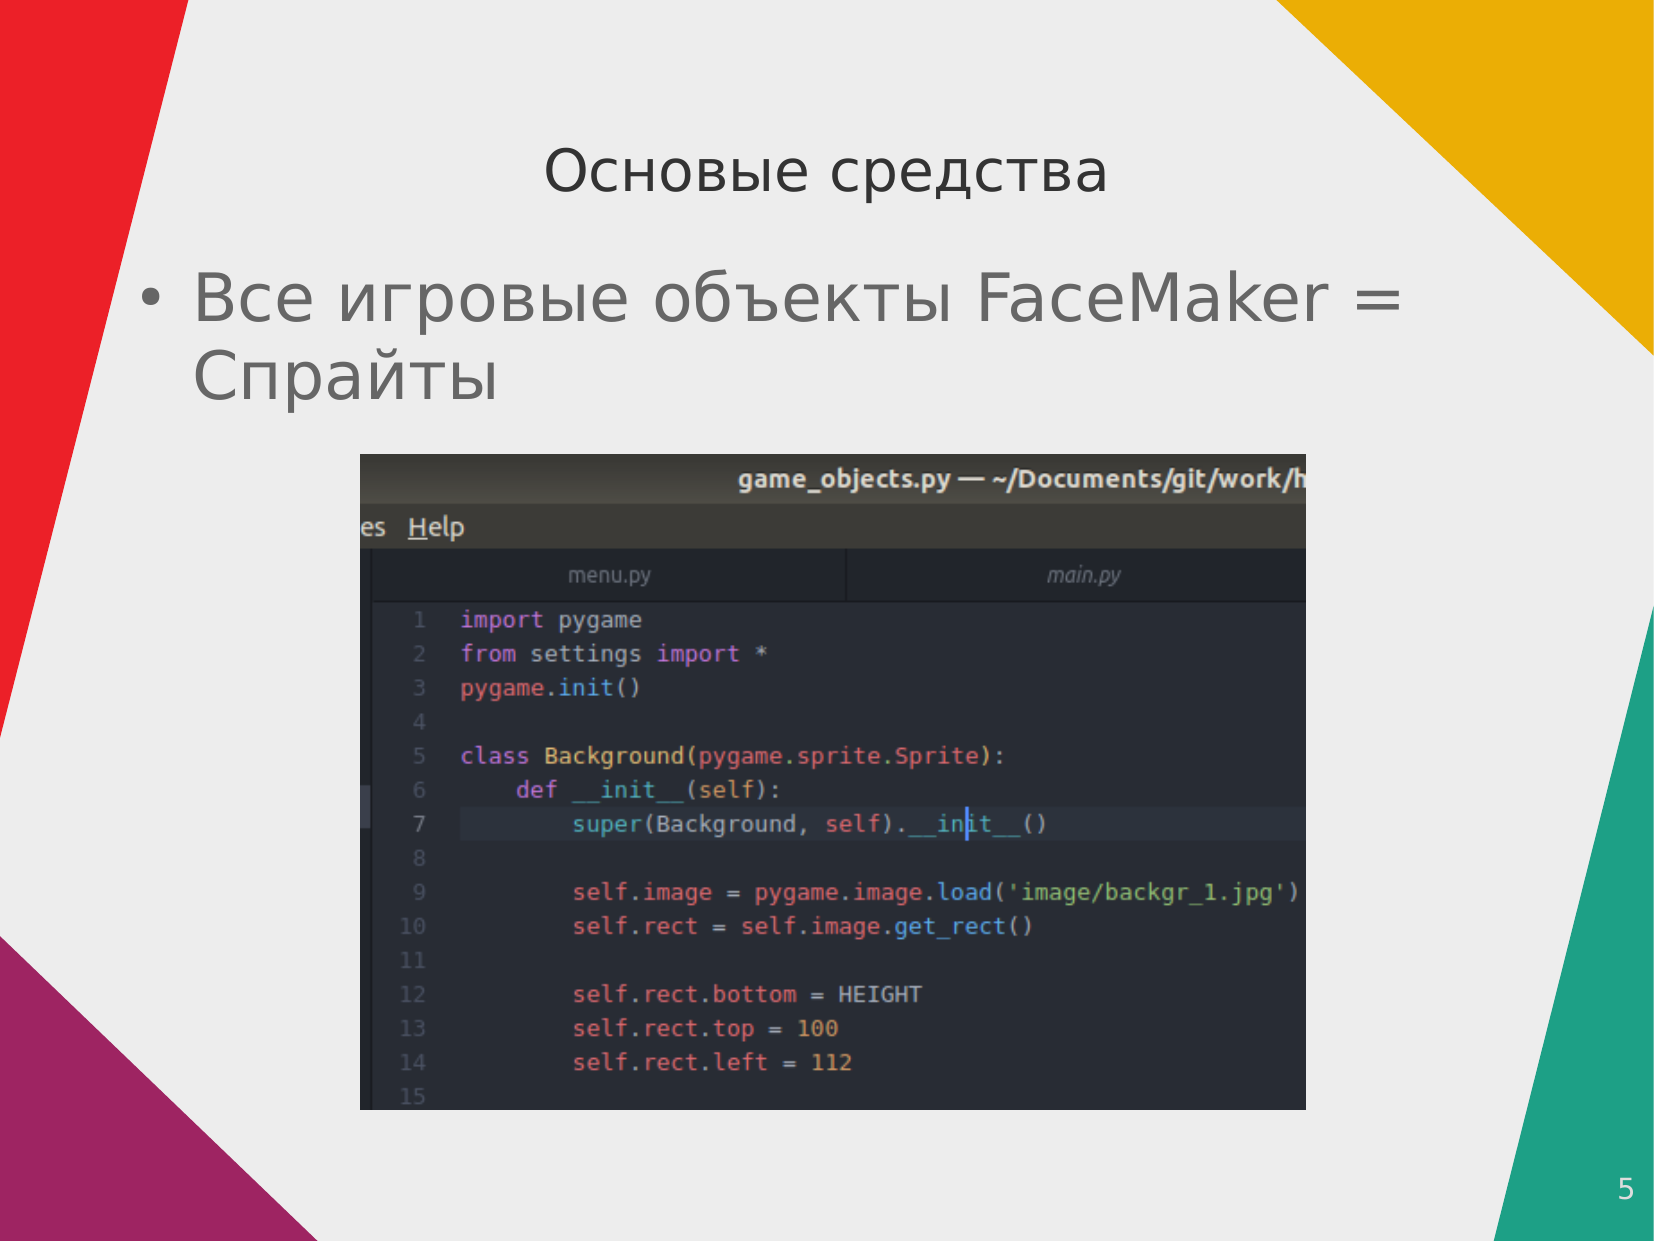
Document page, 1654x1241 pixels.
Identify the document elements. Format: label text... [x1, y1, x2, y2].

title Основые средства [114, 73, 1539, 271]
picture [360, 454, 1306, 1111]
list Все игровые объекты FaceMaker = Спрайты [121, 259, 1546, 991]
